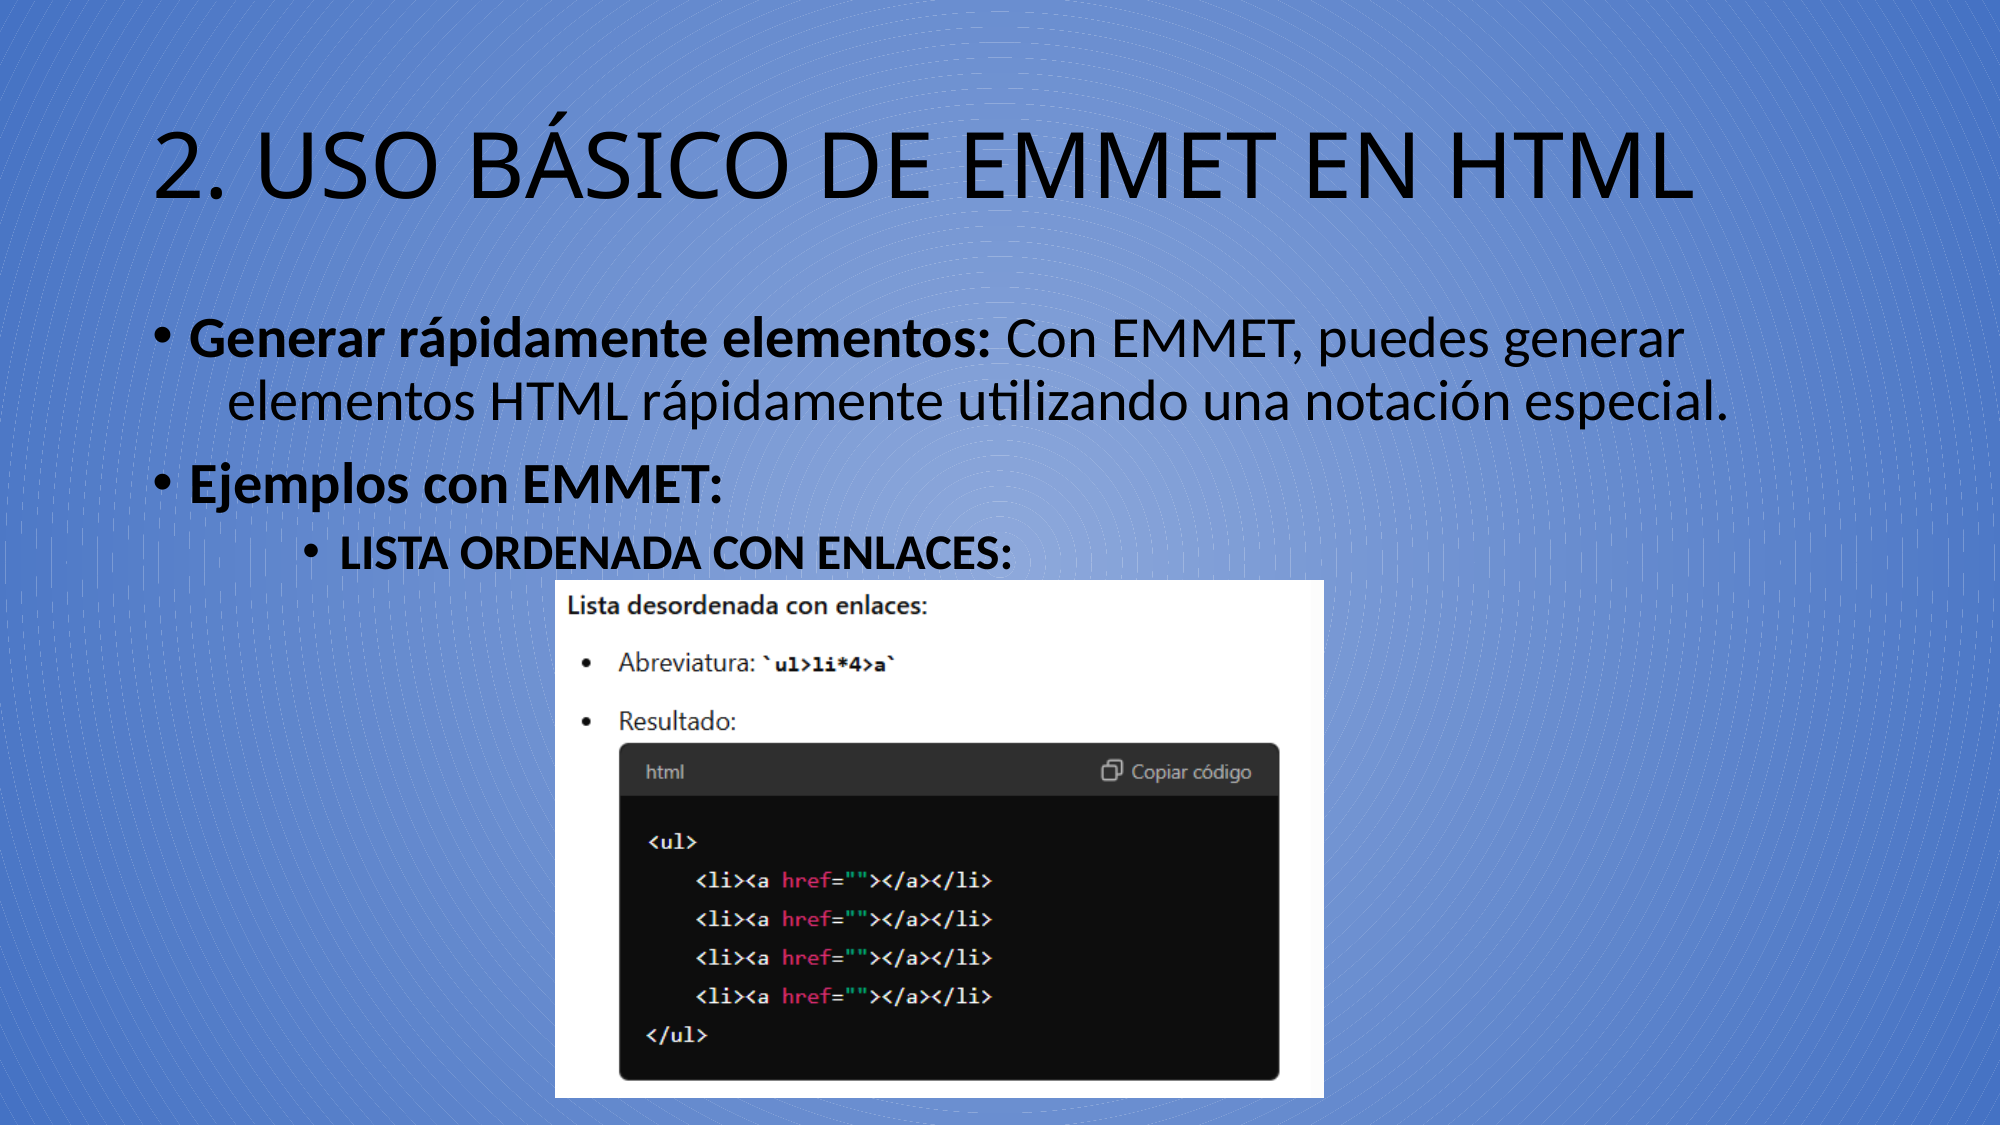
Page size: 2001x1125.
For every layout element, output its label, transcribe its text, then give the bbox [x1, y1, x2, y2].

title 2. USO BÁSICO DE EMMET EN HTML [137, 59, 1863, 278]
picture [555, 580, 1324, 1098]
list Generar rápidamente elementos: Con EMMET, puedes generar elementos HTML rápidamente utilizando una notación especial. Ejemplos con EMMET: LISTA ORDENADA CON ENLACES: [137, 299, 1863, 1014]
